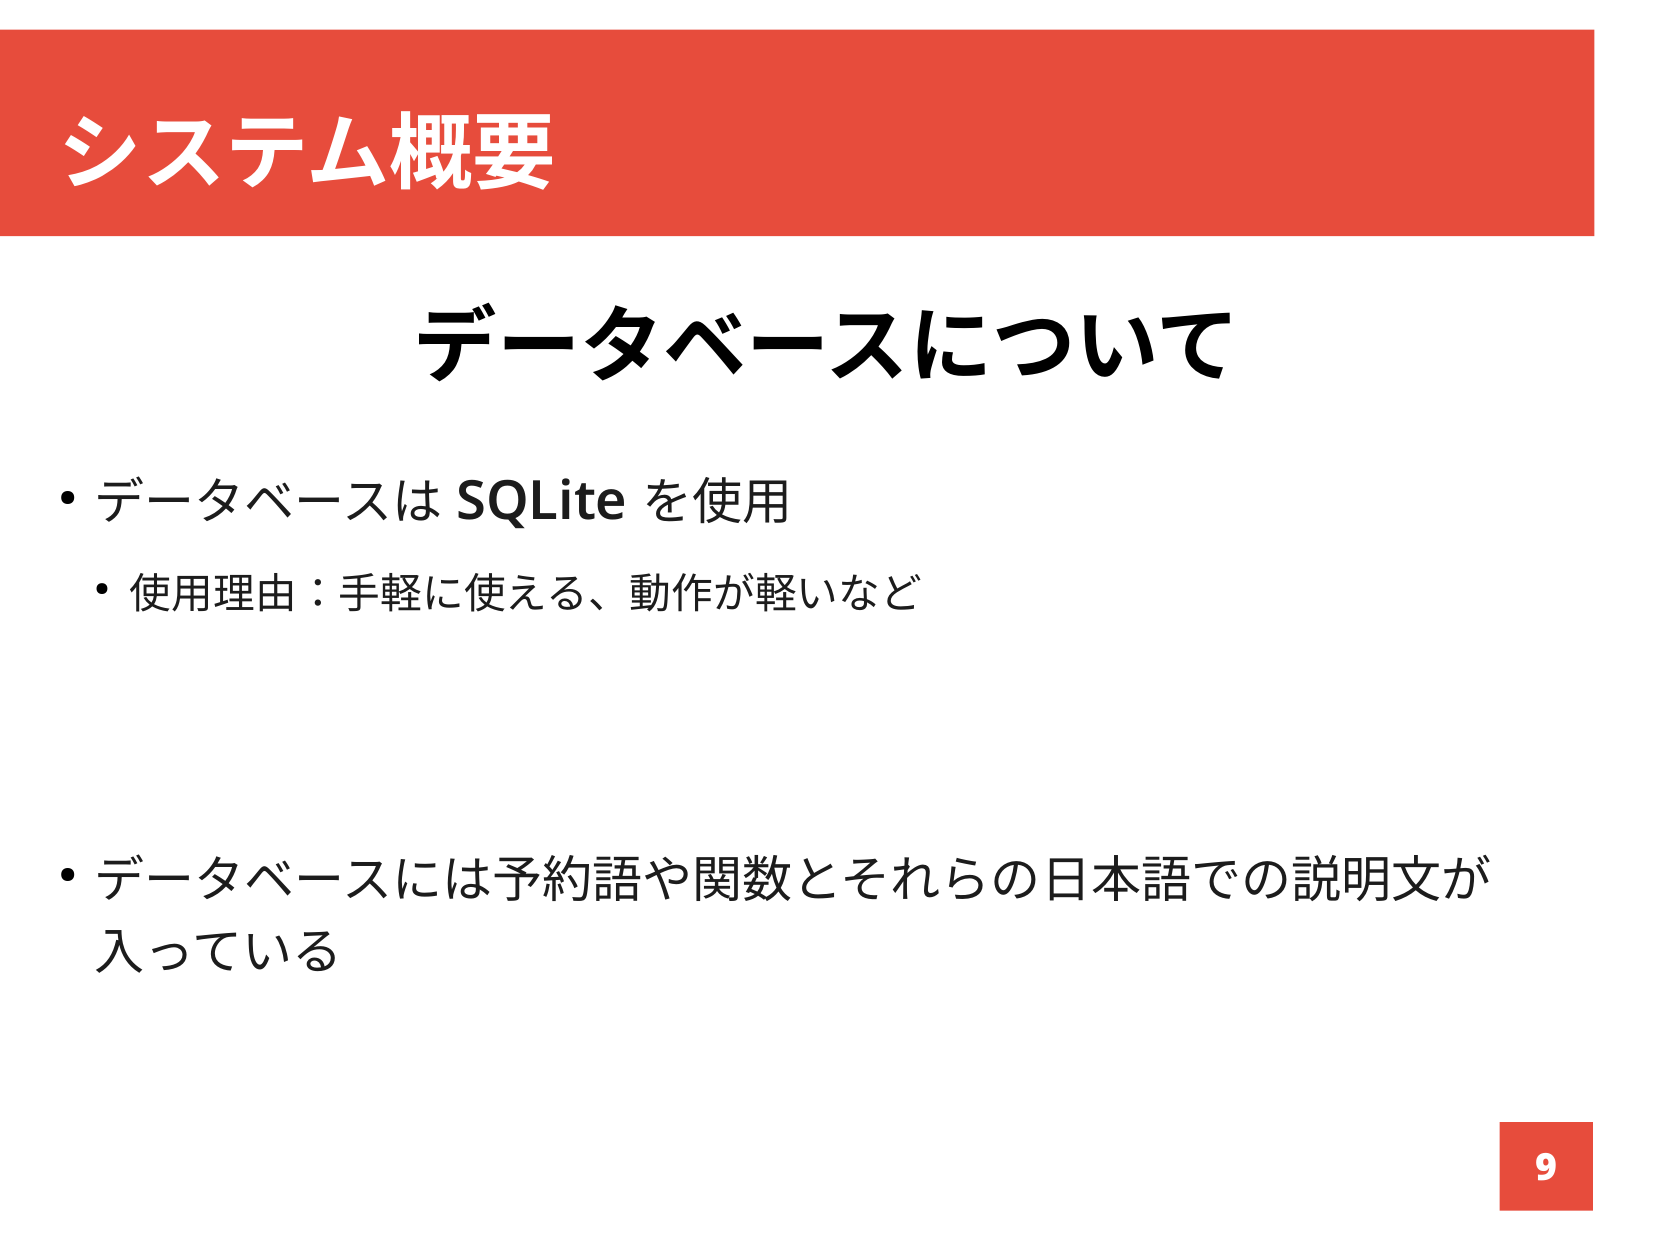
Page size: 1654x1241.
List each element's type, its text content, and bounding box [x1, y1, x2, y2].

text_box データベースについて [322, 271, 1332, 412]
list データベースはSQLiteを使用 使用理由：手軽に使える、動作が軽いなど データベースには予約語や関数とそれらの日本語での説明文が 入っている [59, 324, 1565, 1093]
title システム概要 [59, 59, 1595, 207]
